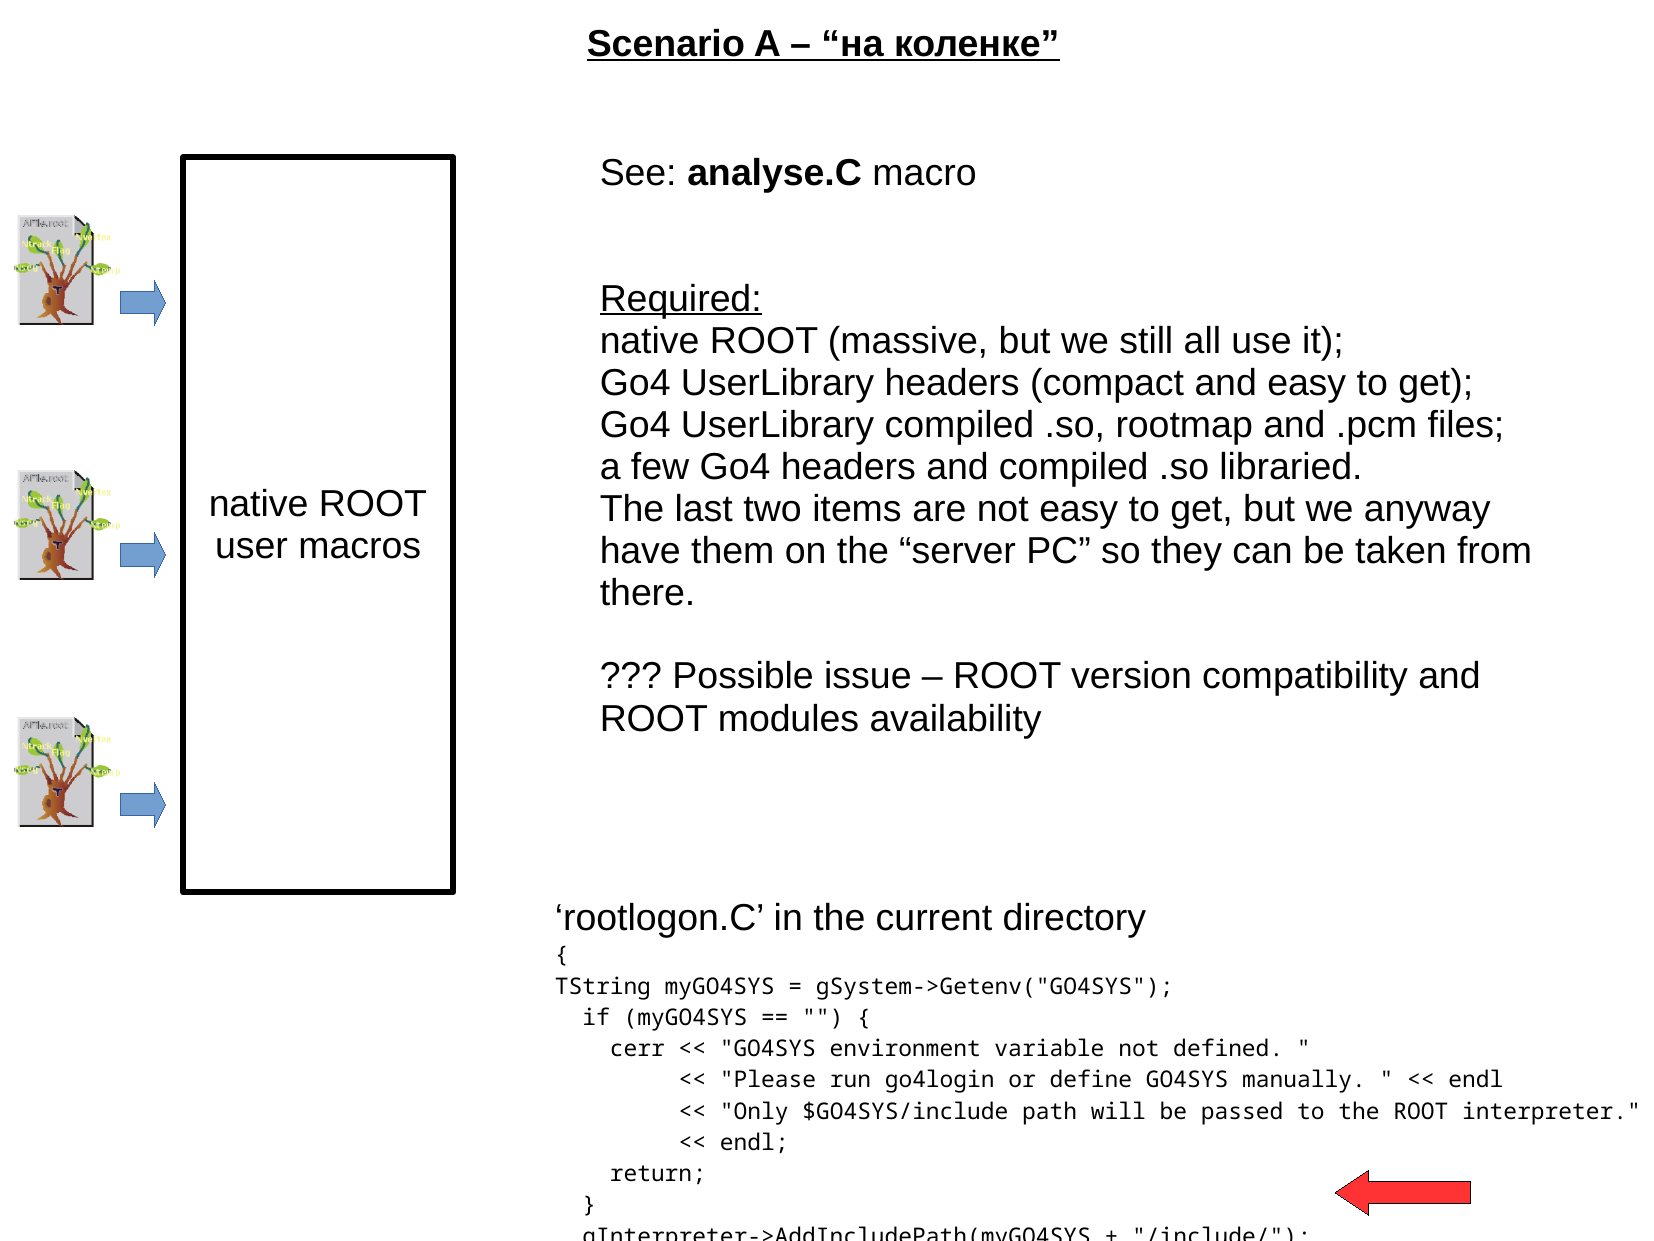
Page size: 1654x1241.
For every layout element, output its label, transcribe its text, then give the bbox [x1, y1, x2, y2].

picture [12, 715, 121, 828]
text_box [1335, 1170, 1471, 1216]
text_box See: analyse.C macro Required: native ROOT (massive, but we still all use it); Go4 UserLibrary headers (compact and easy to get); Go4 UserLibrary compiled .so, rootmap and .pcm files; a few Go4 headers and compiled .so libraried. The last two items are not easy to get, but we anyway have them on the “server PC” so they can be taken from there. ??? Possible issue – ROOT version compatibility and ROOT modules availability [585, 143, 1591, 873]
text_box Scenario A – “на коленке” [572, 15, 1082, 115]
text_box [120, 532, 166, 578]
picture [12, 468, 121, 581]
text_box [120, 280, 166, 326]
text_box [120, 782, 166, 828]
text_box native ROOT user macros [183, 157, 454, 893]
picture [12, 213, 121, 326]
text_box ‘rootlogon.C’ in the current directory { TString myGO4SYS = gSystem->Getenv("GO4SYS"); if (myGO4SYS == "") { cerr << "GO4SYS environment variable not defined. " << "Please run go4login or define GO4SYS manually. " << endl << "Only $GO4SYS/include path will be passed to the ROOT interpreter." << endl; return; } gInterpreter->AddIncludePath(myGO4SYS + "/include/"); } [540, 889, 1654, 1241]
